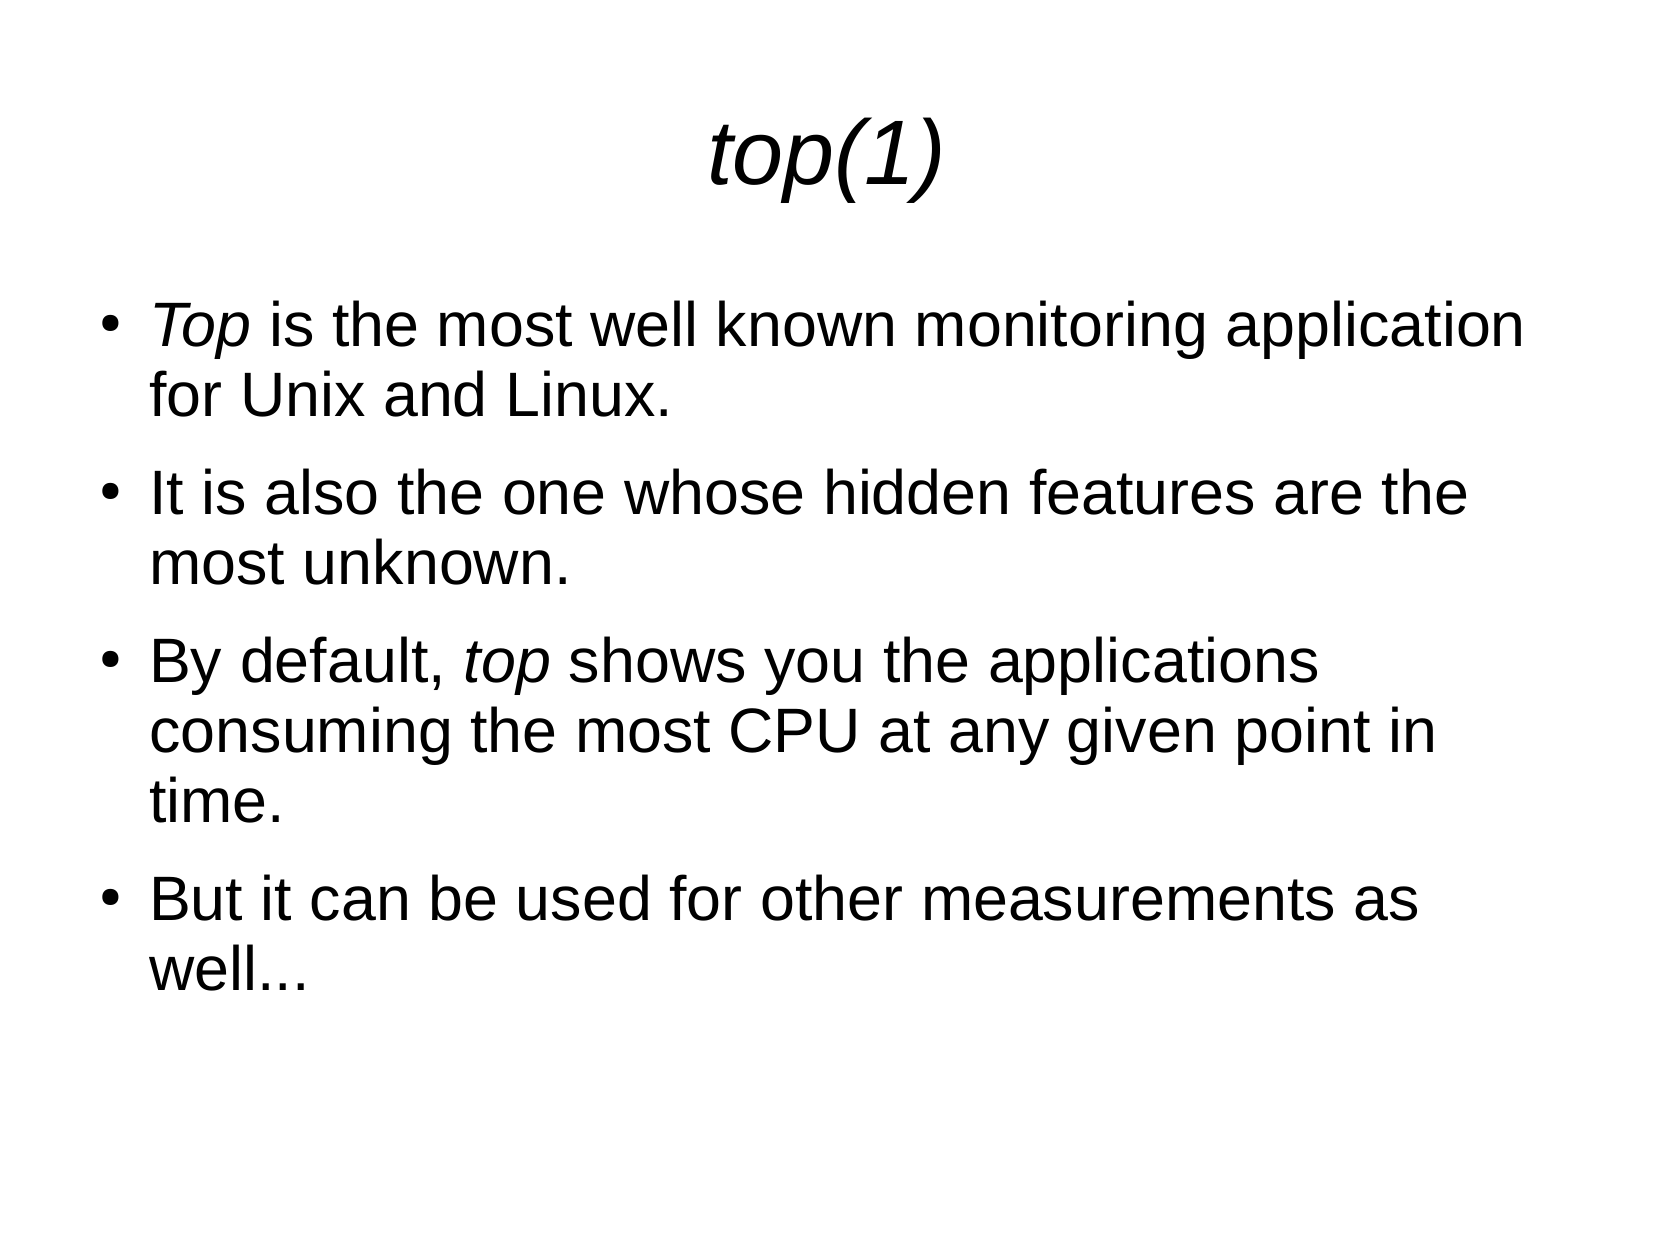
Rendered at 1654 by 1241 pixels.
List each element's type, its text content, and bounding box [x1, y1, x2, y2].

title top(1) [82, 49, 1571, 257]
list Top is the most well known monitoring application for Unix and Linux. It is also the one whose hidden features are the most unknown. By default, top shows you the applications consuming the most CPU at any given point in time. But it can be used for other measurements as well... [82, 290, 1538, 1010]
